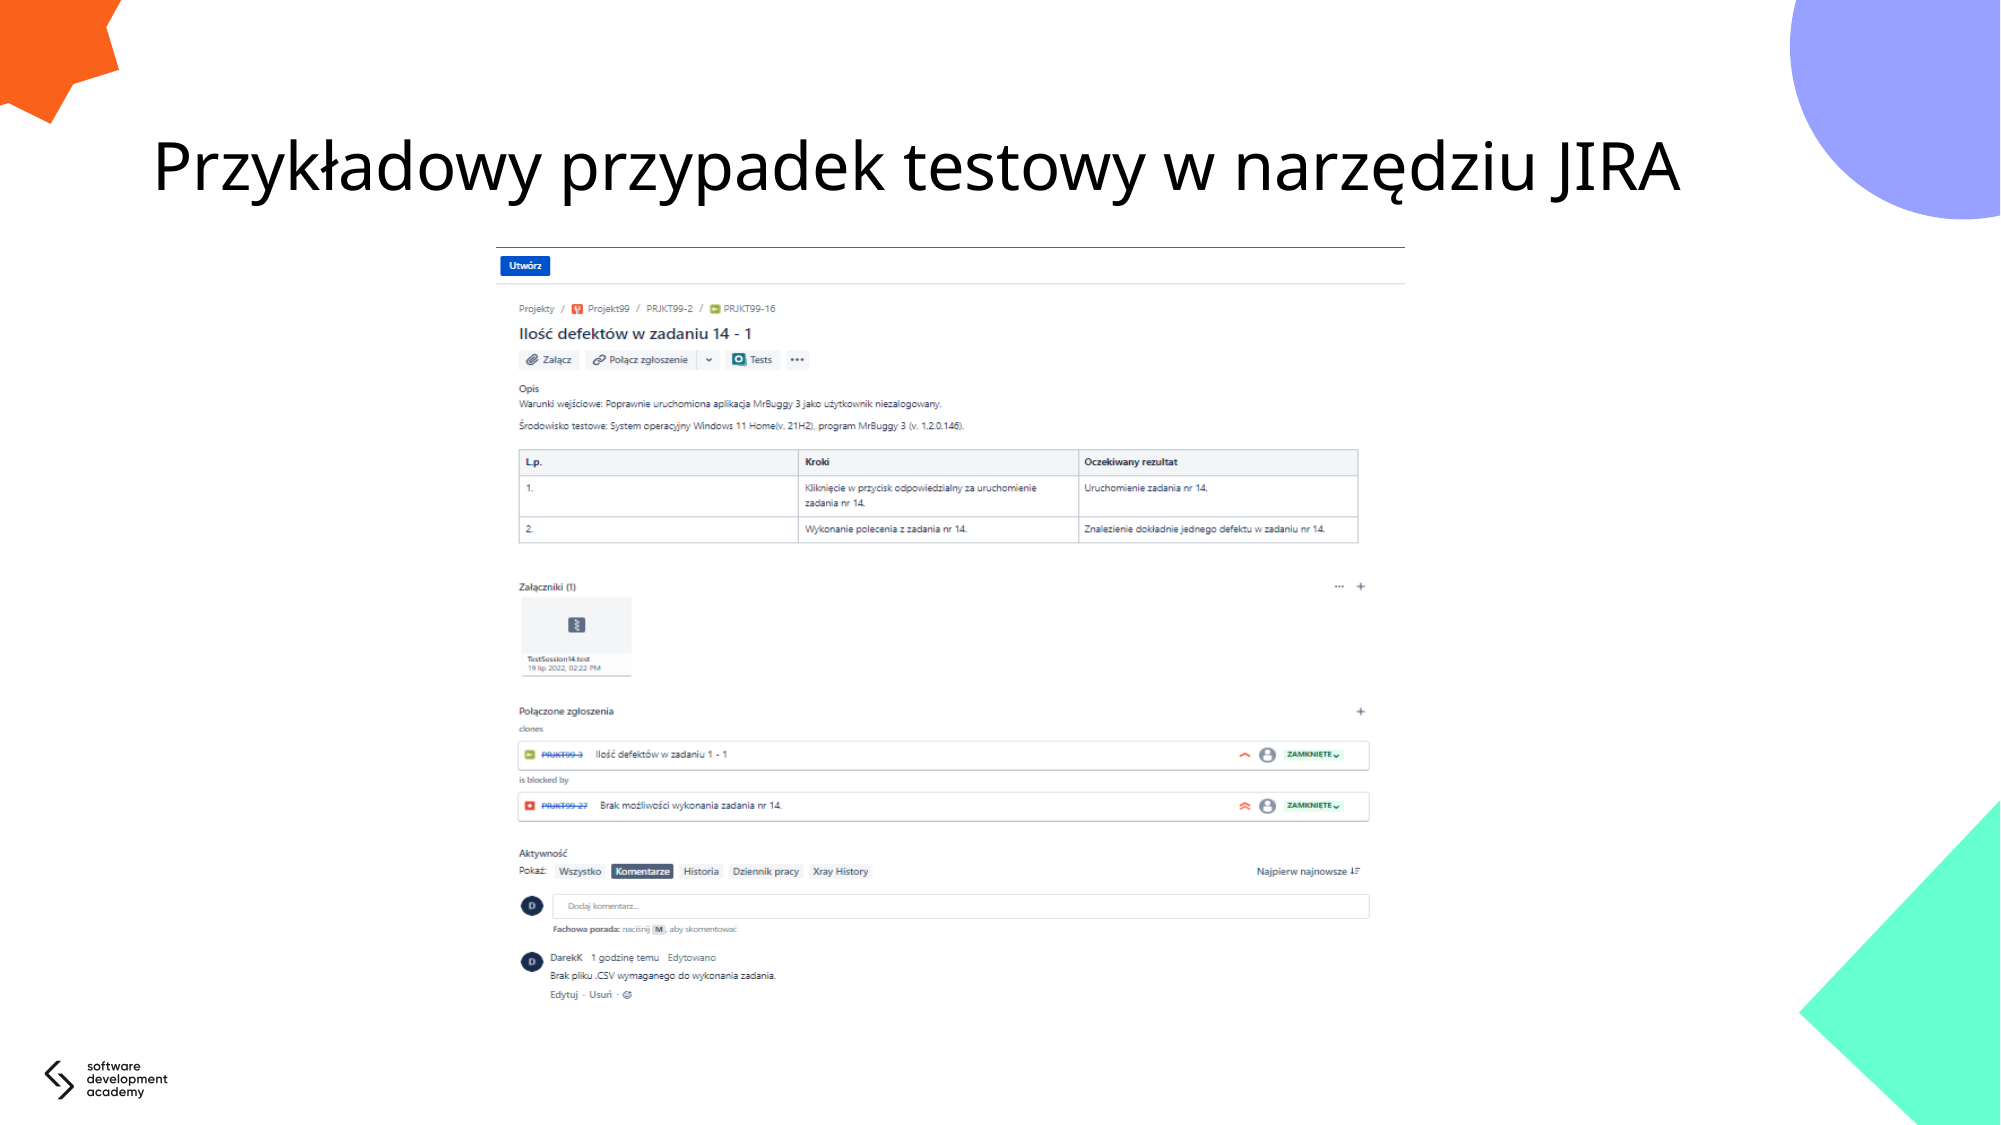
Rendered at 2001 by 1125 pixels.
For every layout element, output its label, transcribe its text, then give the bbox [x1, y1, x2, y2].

picture [19, 1035, 193, 1125]
title Przykładowy przypadek testowy w narzędziu JIRA [137, 59, 1771, 278]
picture [496, 247, 1405, 1032]
